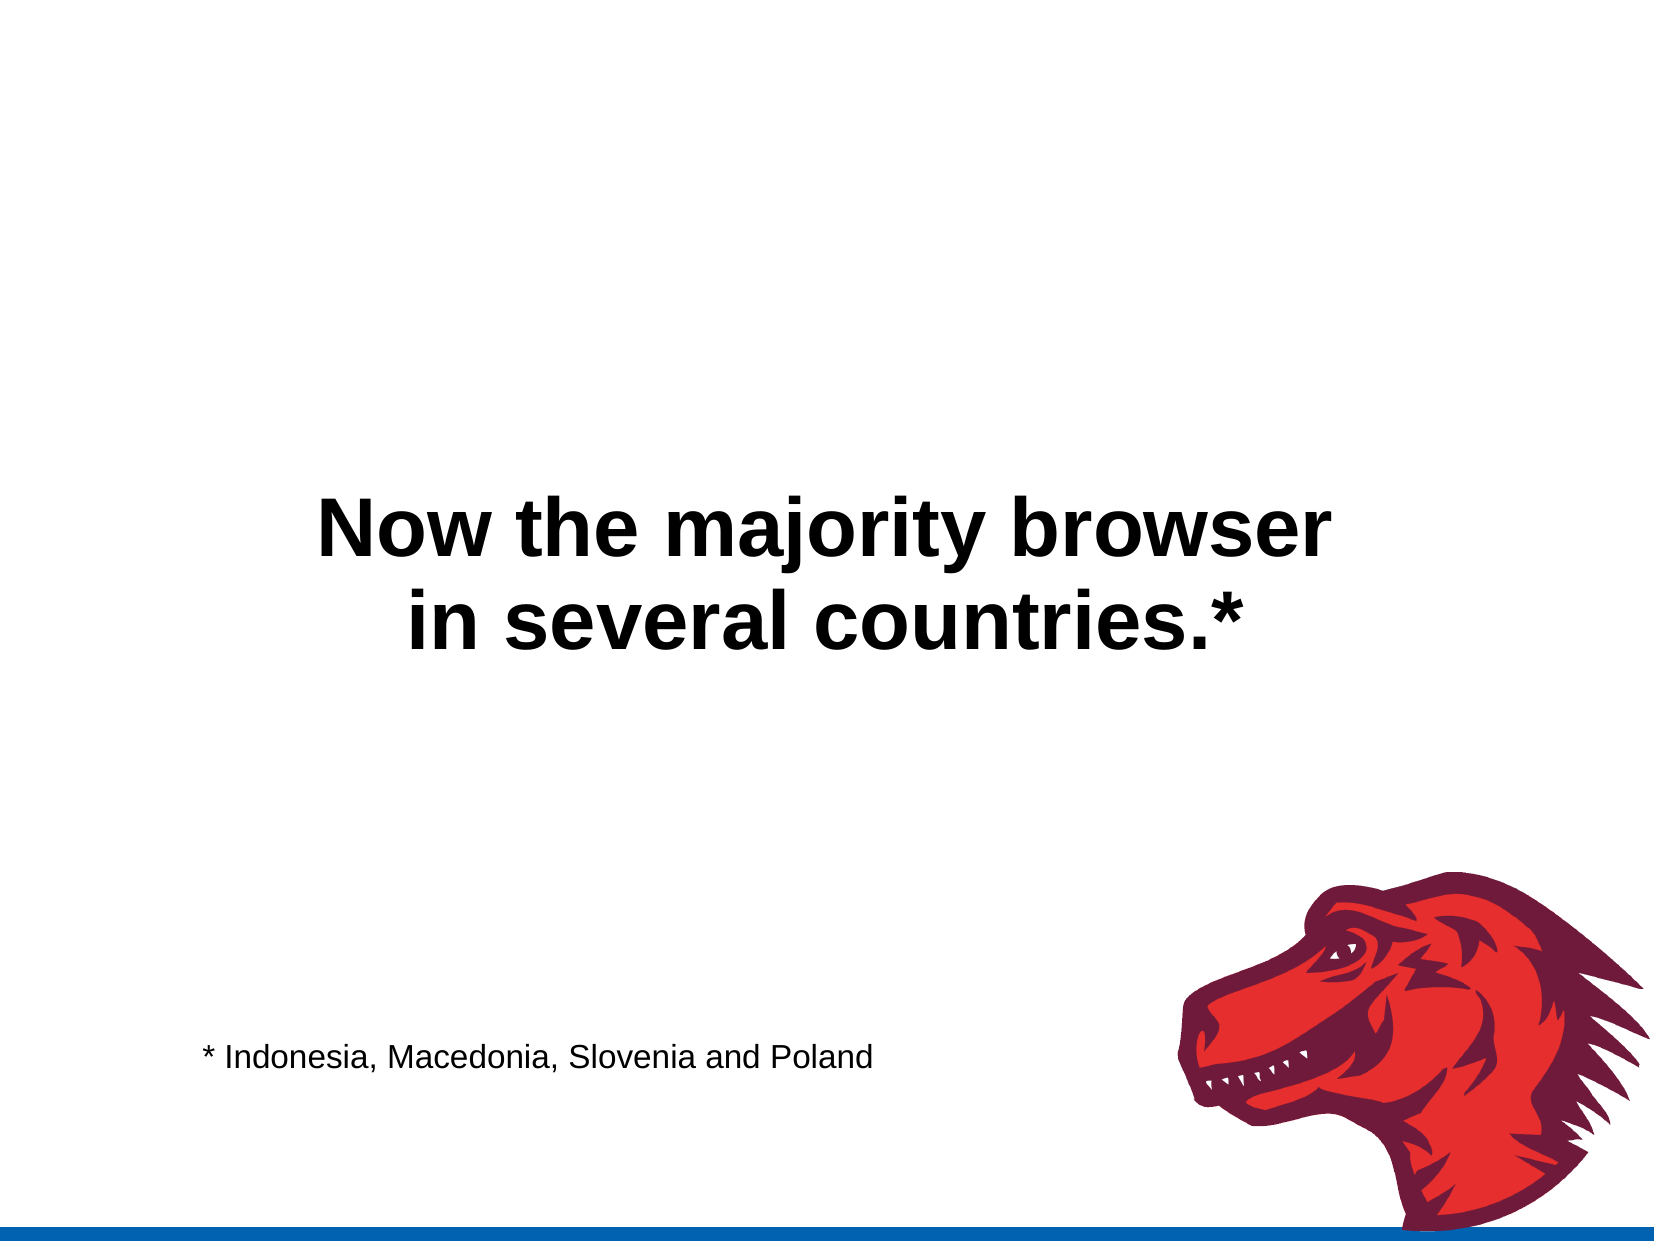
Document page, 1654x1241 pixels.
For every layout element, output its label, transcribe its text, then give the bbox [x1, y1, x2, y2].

text_box * Indonesia, Macedonia, Slovenia and Poland [187, 1030, 893, 1083]
text_box Now the majority browser in several countries.* [301, 474, 1351, 676]
picture [1171, 872, 1654, 1241]
